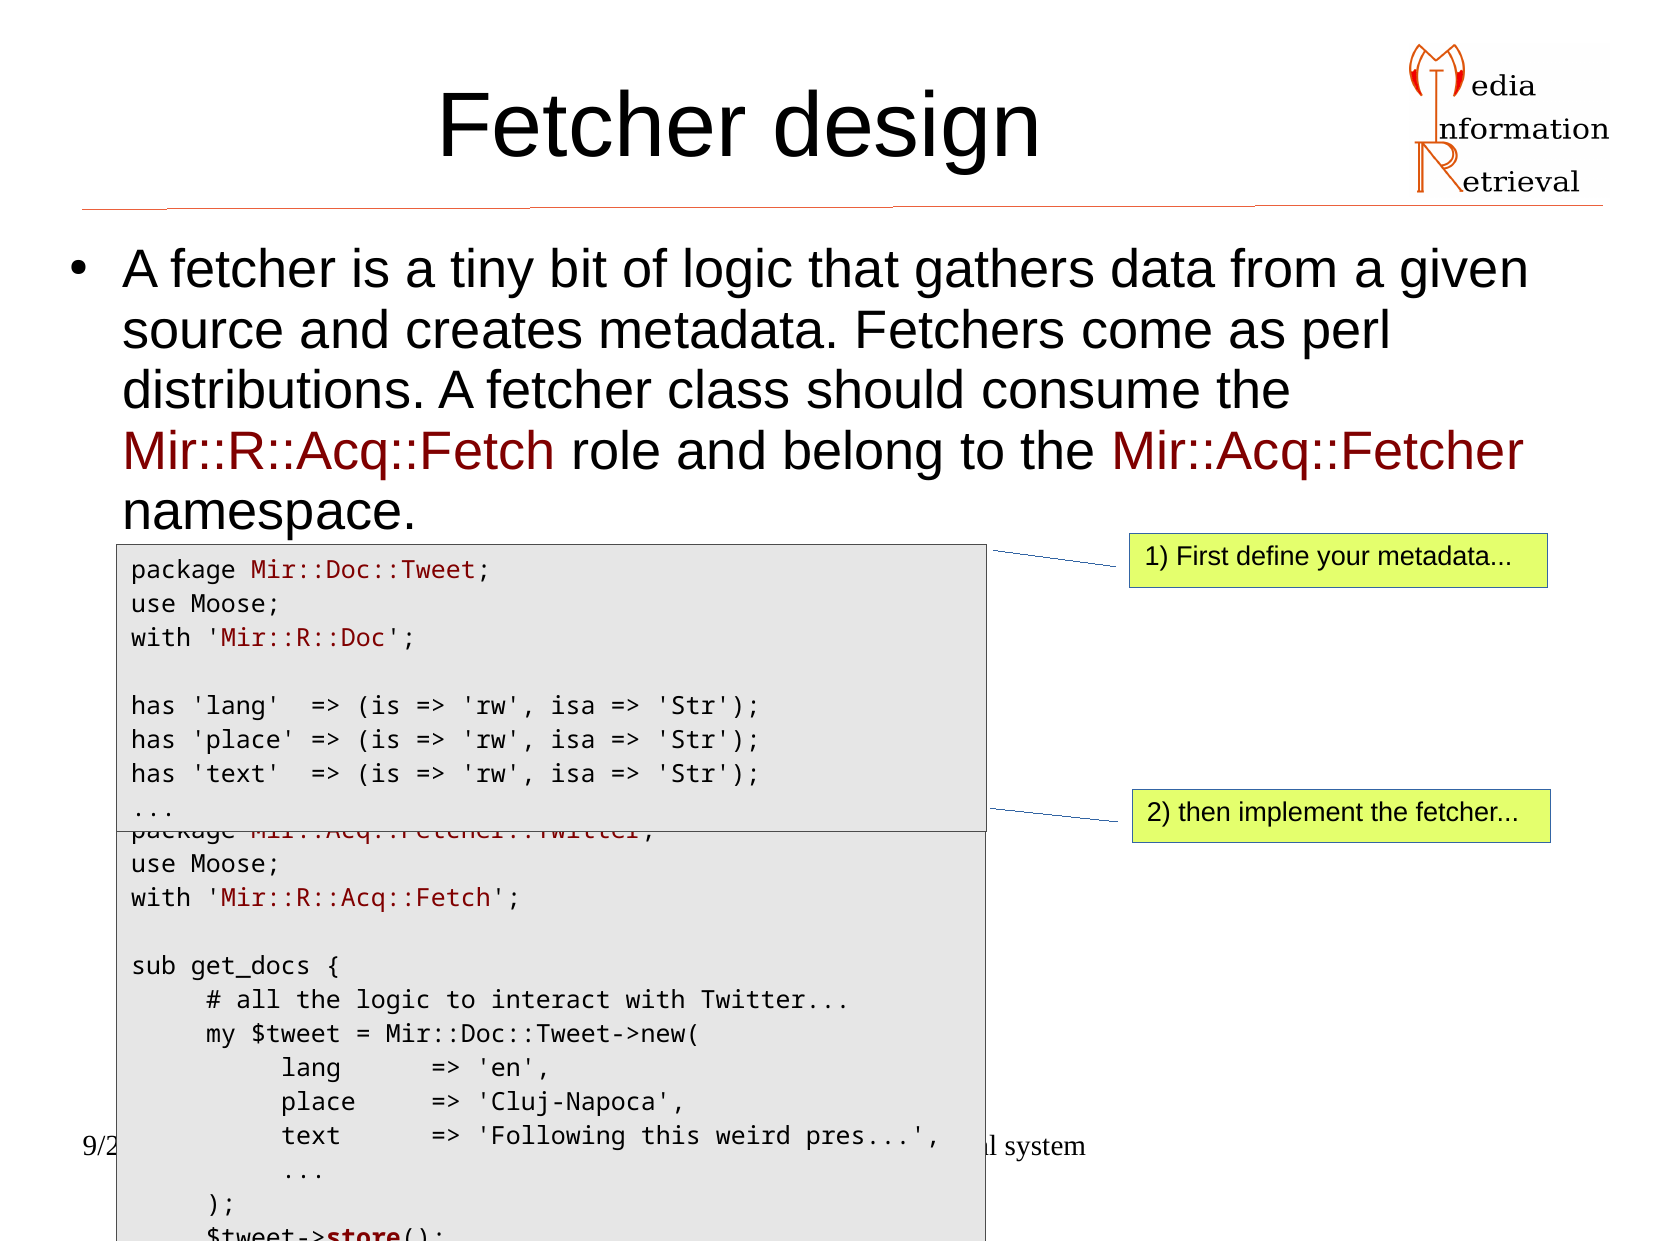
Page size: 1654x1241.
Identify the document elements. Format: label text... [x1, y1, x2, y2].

title Fetcher design [82, 45, 1397, 204]
picture [1409, 43, 1610, 198]
text_box 1) First define your metadata... [1130, 534, 1548, 587]
text_box 2) then implement the fetcher... [1132, 789, 1550, 842]
text_box package Mir::Acq::Fetcher::Twitter; use Moose; with 'Mir::R::Acq::Fetch'; sub get_docs { # all the logic to interact with Twitter... my $tweet = Mir::Doc::Tweet->new( lang => 'en', place => 'Cluj-Napoca', text => 'Following this weird pres...', ... ); $tweet->store(); } [116, 832, 986, 1227]
text_box package Mir::Doc::Tweet; use Moose; with 'Mir::R::Doc'; has 'lang' => (is => 'rw', isa => 'Str'); has 'place' => (is => 'rw', isa => 'Str'); has 'text' => (is => 'rw', isa => 'Str'); ... [116, 544, 987, 791]
list A fetcher is a tiny bit of logic that gathers data from a given source and creates metadata. Fetchers come as perl distributions. A fetcher class should consume the Mir::R::Acq::Fetch role and belong to the Mir::Acq::Fetcher namespace. [51, 238, 1603, 1091]
